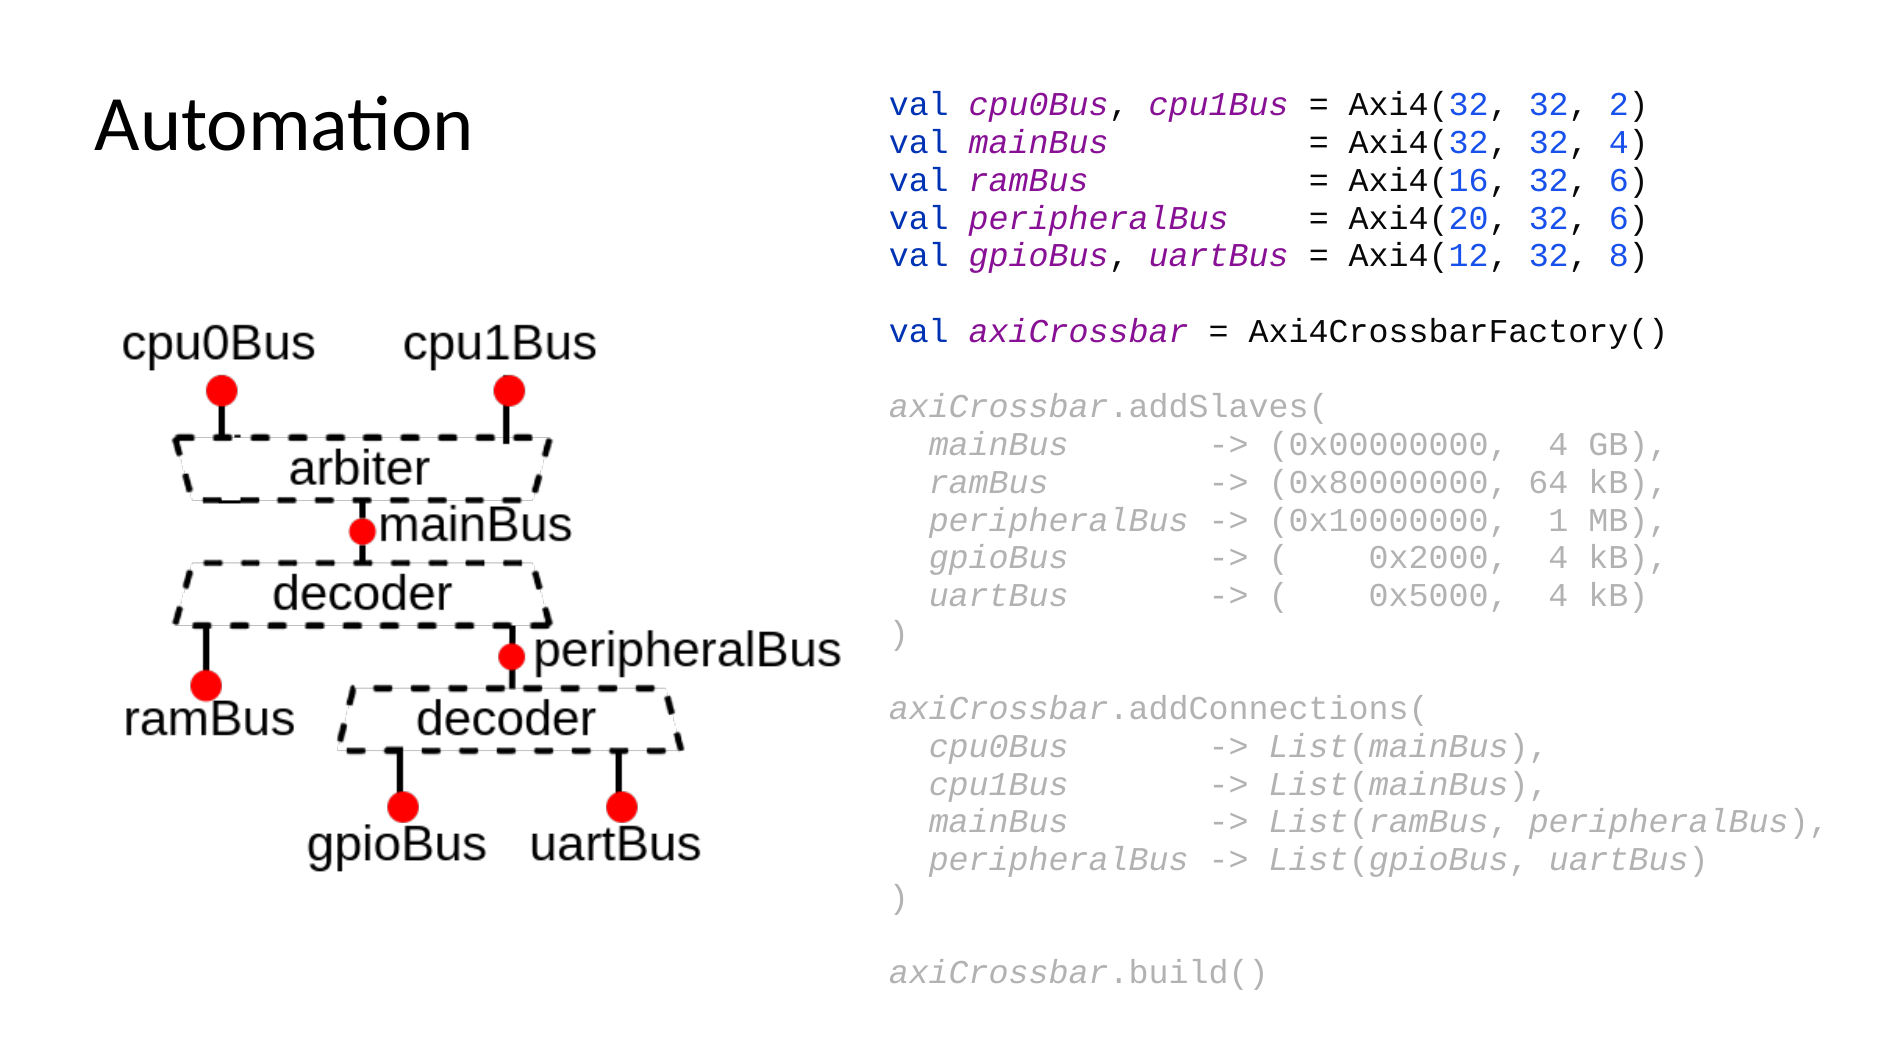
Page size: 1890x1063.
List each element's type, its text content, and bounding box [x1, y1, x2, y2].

text_box val cpu0Bus, cpu1Bus = Axi4(32, 32, 2) val mainBus = Axi4(32, 32, 4) val ramBus = Axi4(16, 32, 6) val peripheralBus = Axi4(20, 32, 6) val gpioBus, uartBus = Axi4(12, 32, 8) val axiCrossbar = Axi4CrossbarFactory() axiCrossbar.addSlaves( mainBus -> (0x00000000, 4 GB), ramBus -> (0x80000000, 64 kB), peripheralBus -> (0x10000000, 1 MB), gpioBus -> ( 0x2000, 4 kB), uartBus -> ( 0x5000, 4 kB) ) axiCrossbar.addConnections( cpu0Bus -> List(mainBus), cpu1Bus -> List(mainBus), mainBus -> List(ramBus, peripheralBus), peripheralBus -> List(gpioBus, uartBus) ) axiCrossbar.build() [874, 80, 1890, 1063]
picture [47, 247, 941, 942]
title Automation [94, 42, 1796, 220]
